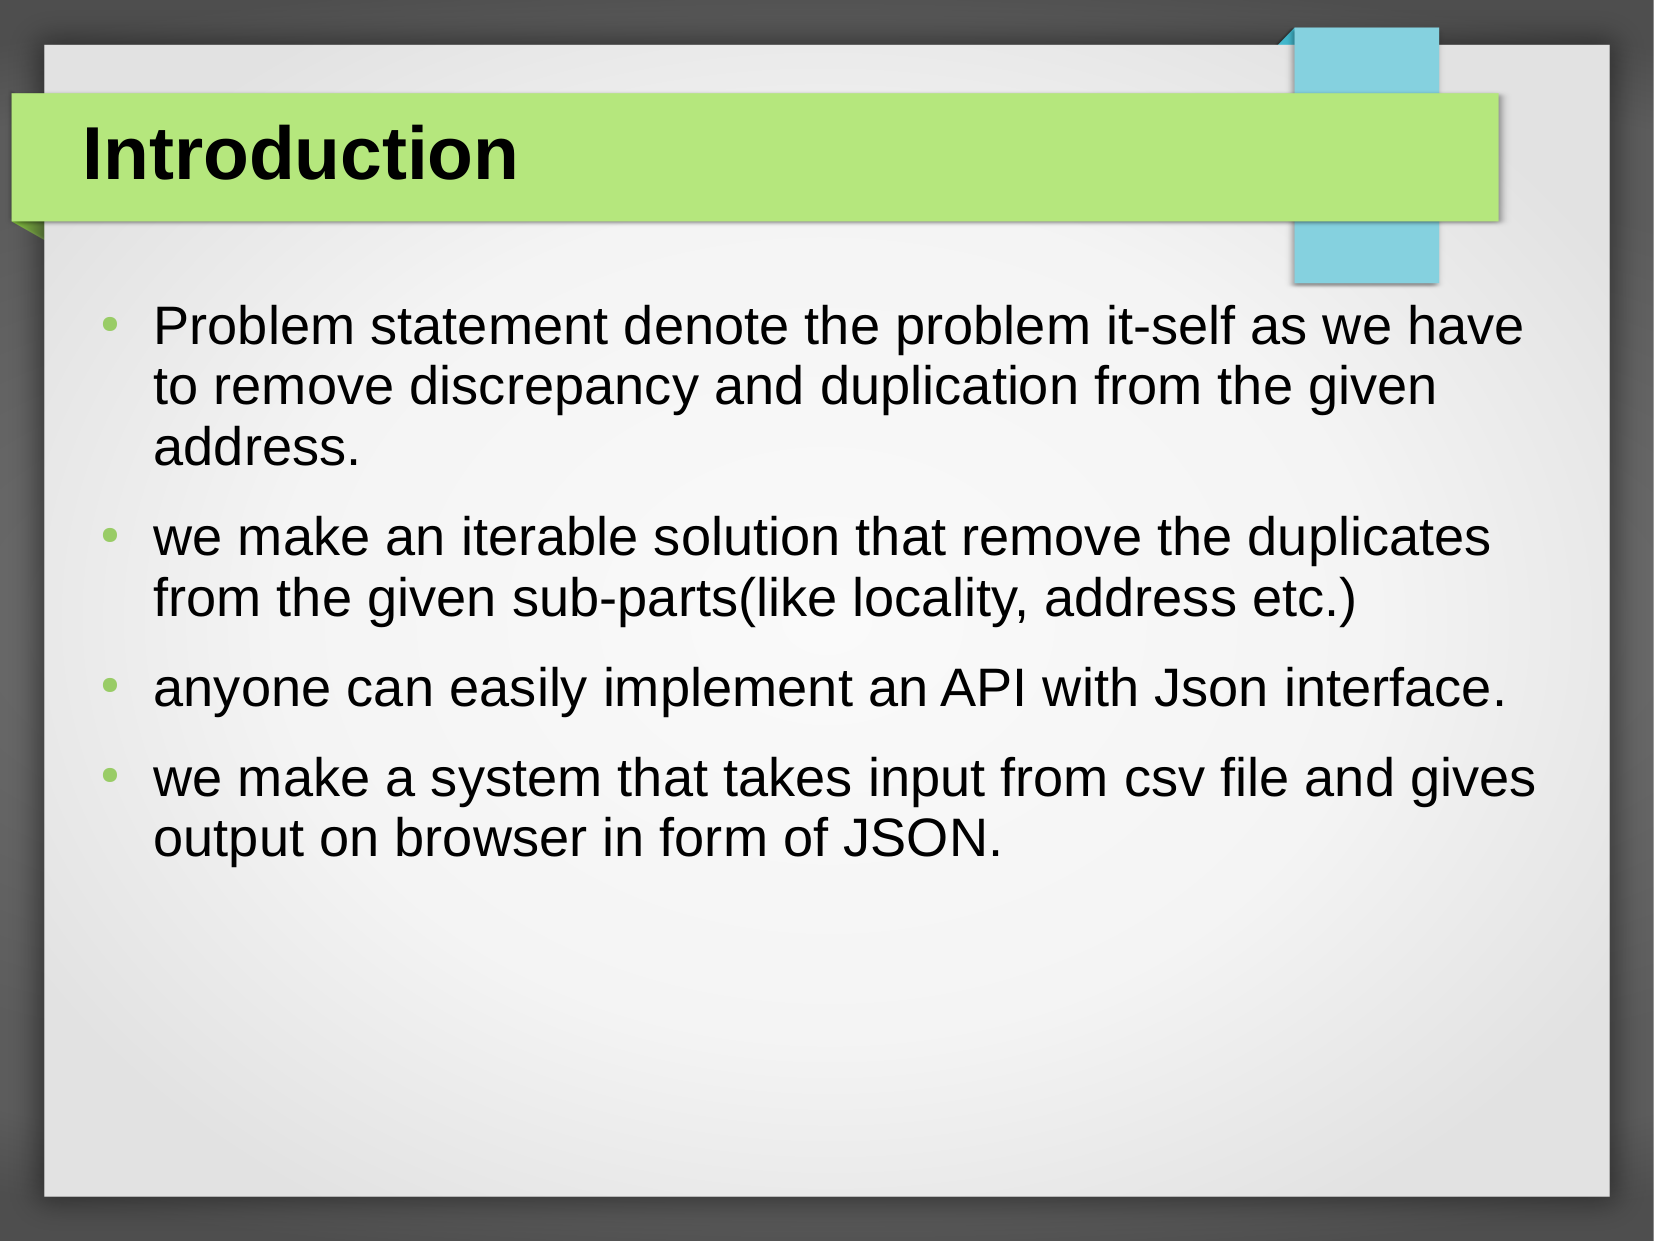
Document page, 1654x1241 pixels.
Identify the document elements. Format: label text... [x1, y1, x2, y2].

title Introduction [82, 94, 1264, 213]
list Problem statement denote the problem it-self as we have to remove discrepancy and duplication from the given address. we make an iterable solution that remove the duplicates from the given sub-parts(like locality, address etc.) anyone can easily implement an API with Json interface. we make a system that takes input from csv file and gives output on browser in form of JSON. [82, 295, 1571, 1015]
picture [0, 0, 1654, 1241]
